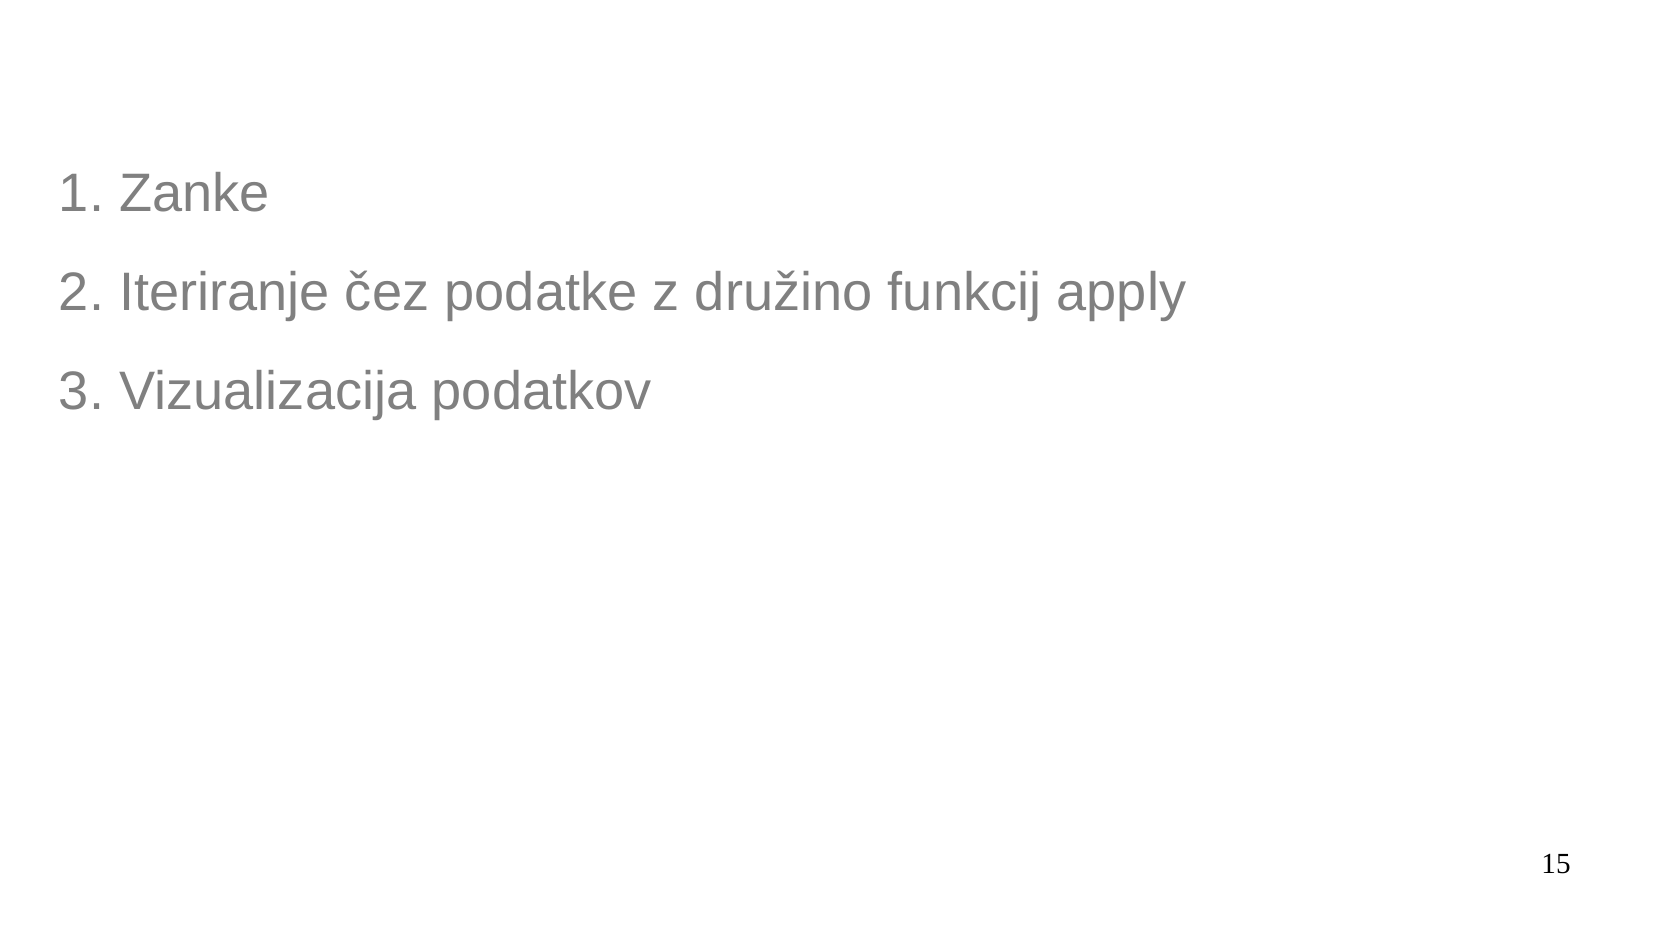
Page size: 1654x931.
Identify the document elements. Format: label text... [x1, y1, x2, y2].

list 1. Zanke 2. Iteriranje čez podatke z družino funkcij apply 3. Vizualizacija podatkov [59, 153, 1619, 815]
